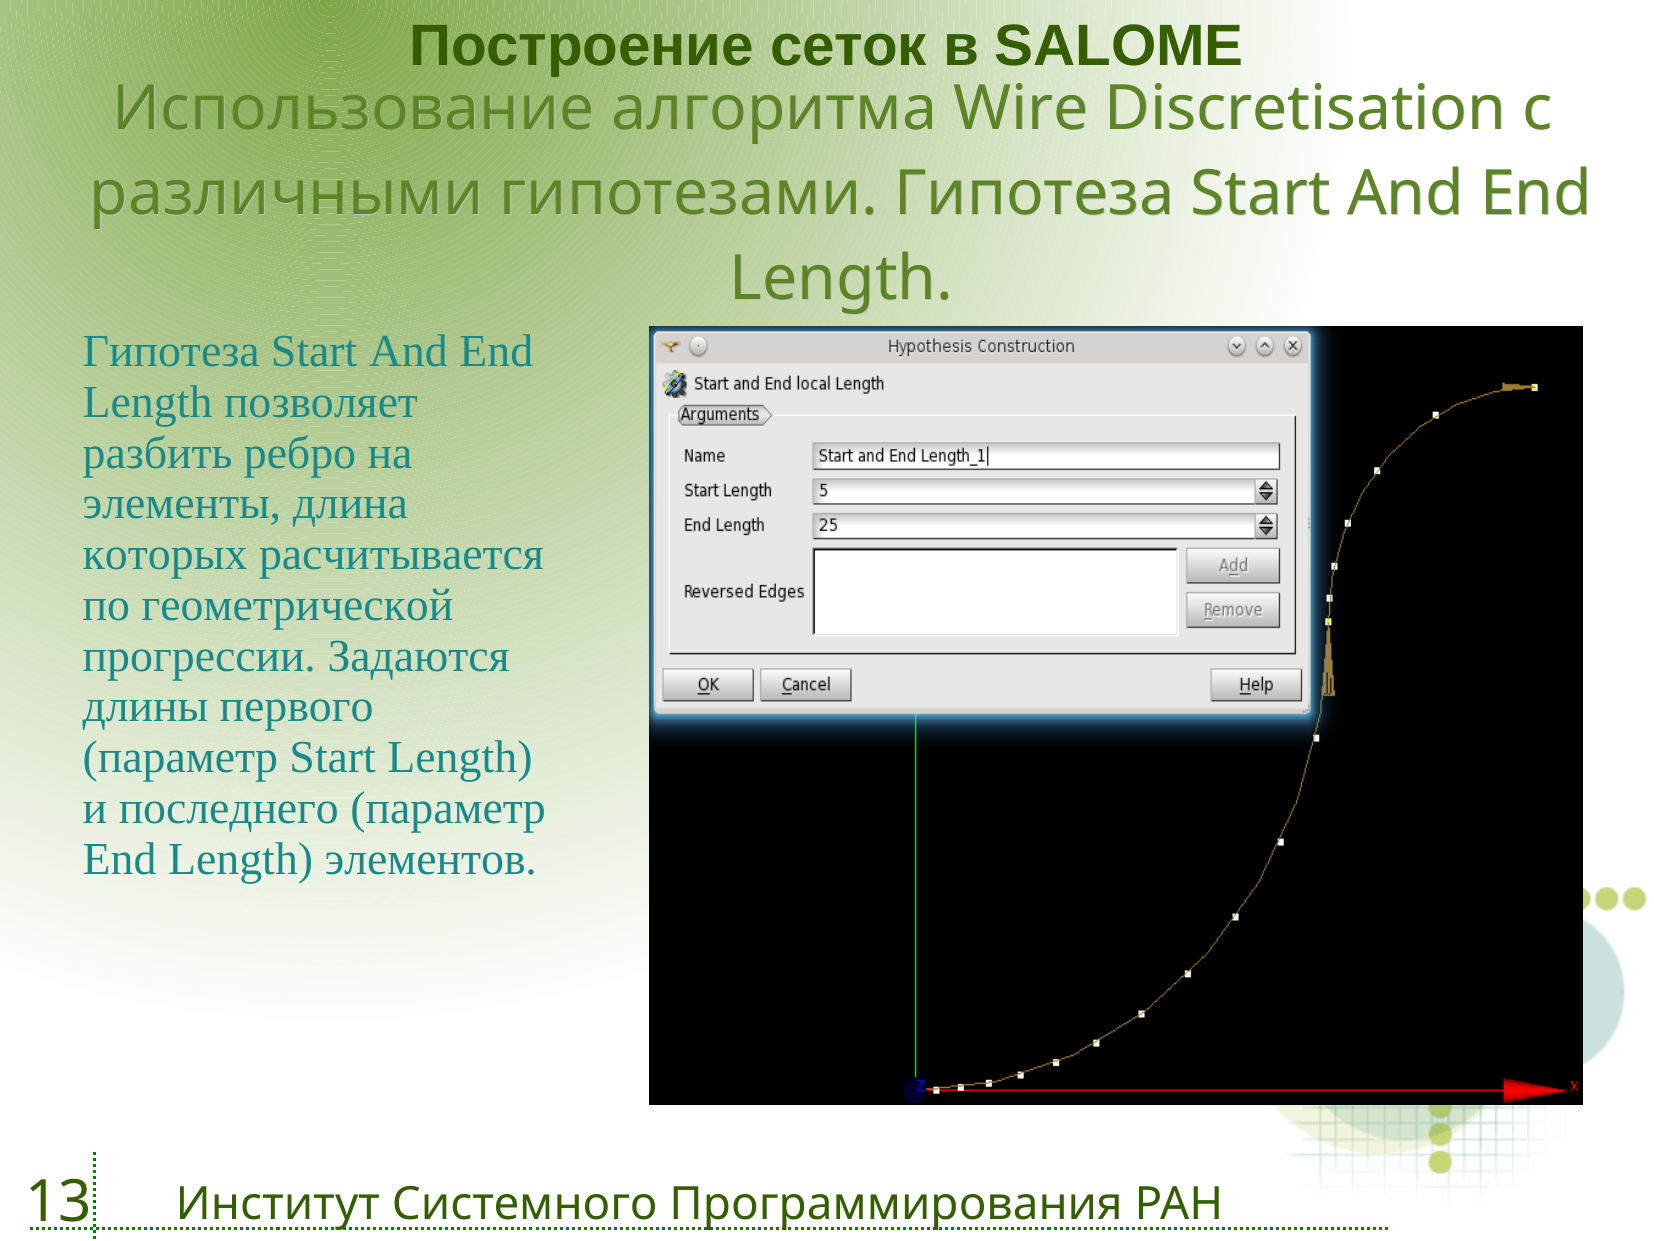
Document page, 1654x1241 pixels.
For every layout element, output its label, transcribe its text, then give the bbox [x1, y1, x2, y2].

list Гипотеза Start And End Length позволяет разбить ребро на элементы, длина которых расчитывается по геометрической прогрессии. Задаются длины первого (параметр Start Length) и последнего (параметр End Length) элементов. [82, 326, 567, 1031]
picture [649, 326, 1654, 1211]
title Использование алгоритма Wire Discretisation c различными гипотезами. Гипотеза Start And End Length. [59, 75, 1625, 305]
